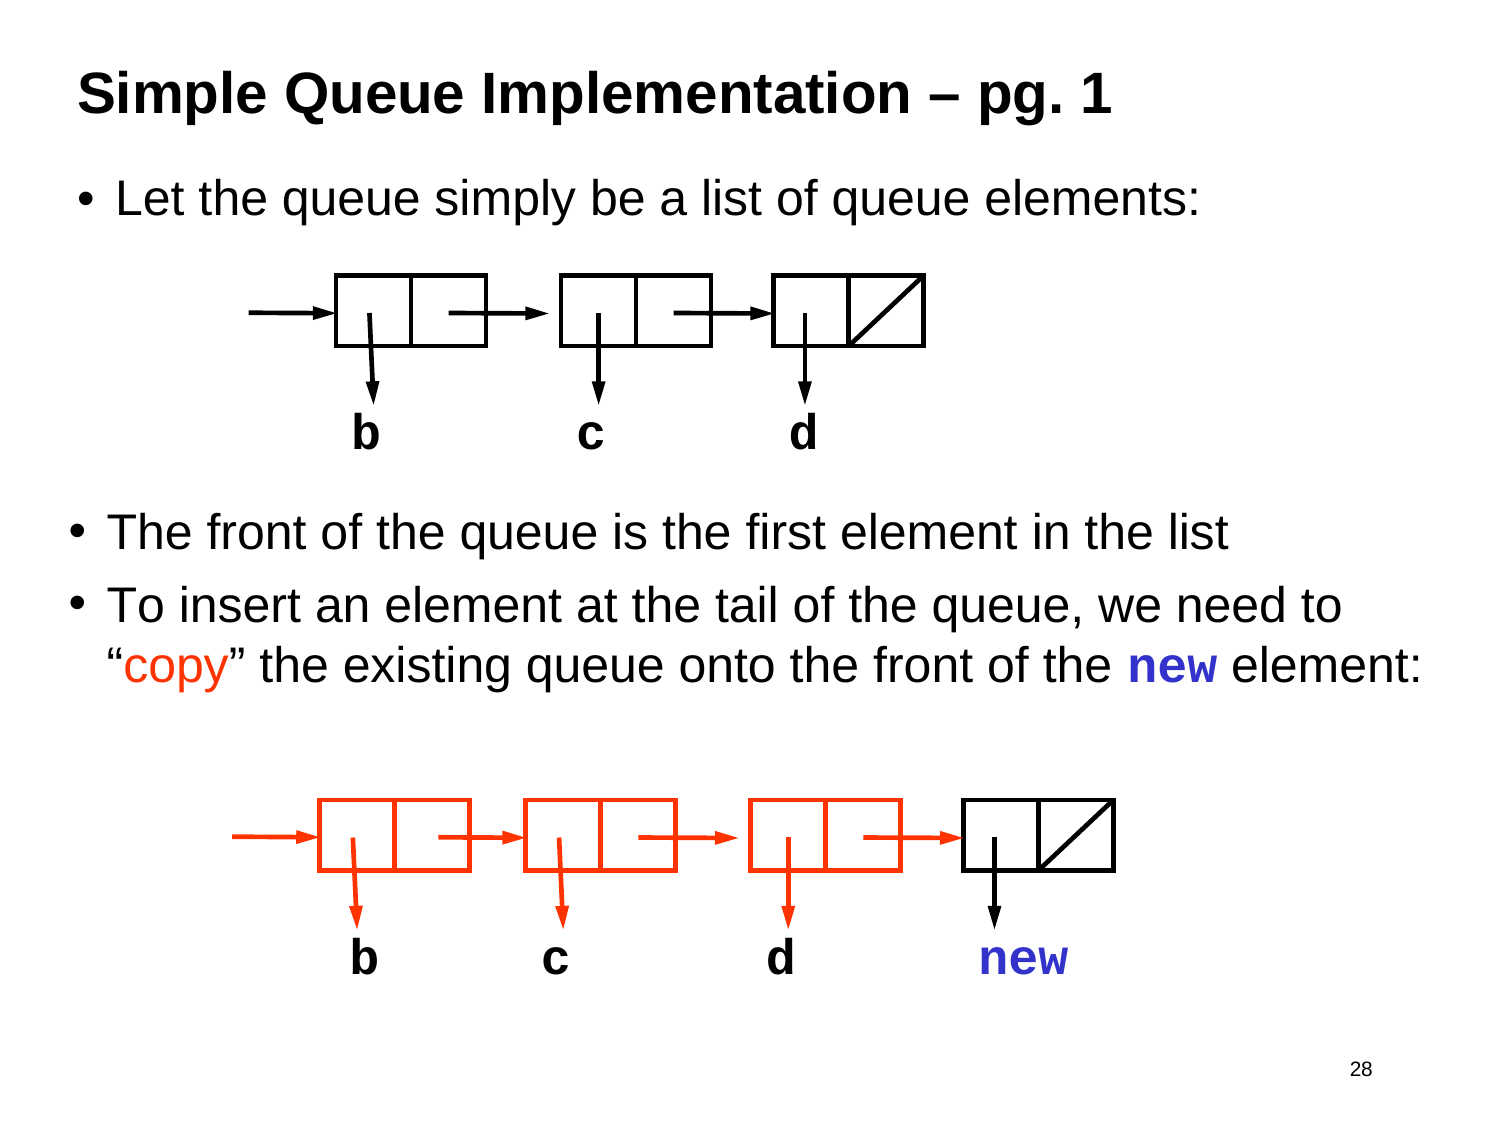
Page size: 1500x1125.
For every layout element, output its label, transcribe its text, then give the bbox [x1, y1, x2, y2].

text_box new [963, 916, 1084, 993]
text_box b [336, 392, 397, 468]
title Simple Queue Implementation – pg. 1 [62, 24, 1338, 162]
list Let the queue simply be a list of queue elements: [62, 162, 1450, 252]
text_box d [751, 916, 811, 993]
text_box c [561, 392, 622, 468]
text_box b [334, 916, 395, 993]
text_box The front of the queue is the first element in the list To insert an element at the tail of the queue, we need to “copy” the existing queue onto the front of the new element: [53, 492, 1442, 709]
text_box c [526, 916, 586, 993]
text_box d [773, 392, 834, 468]
